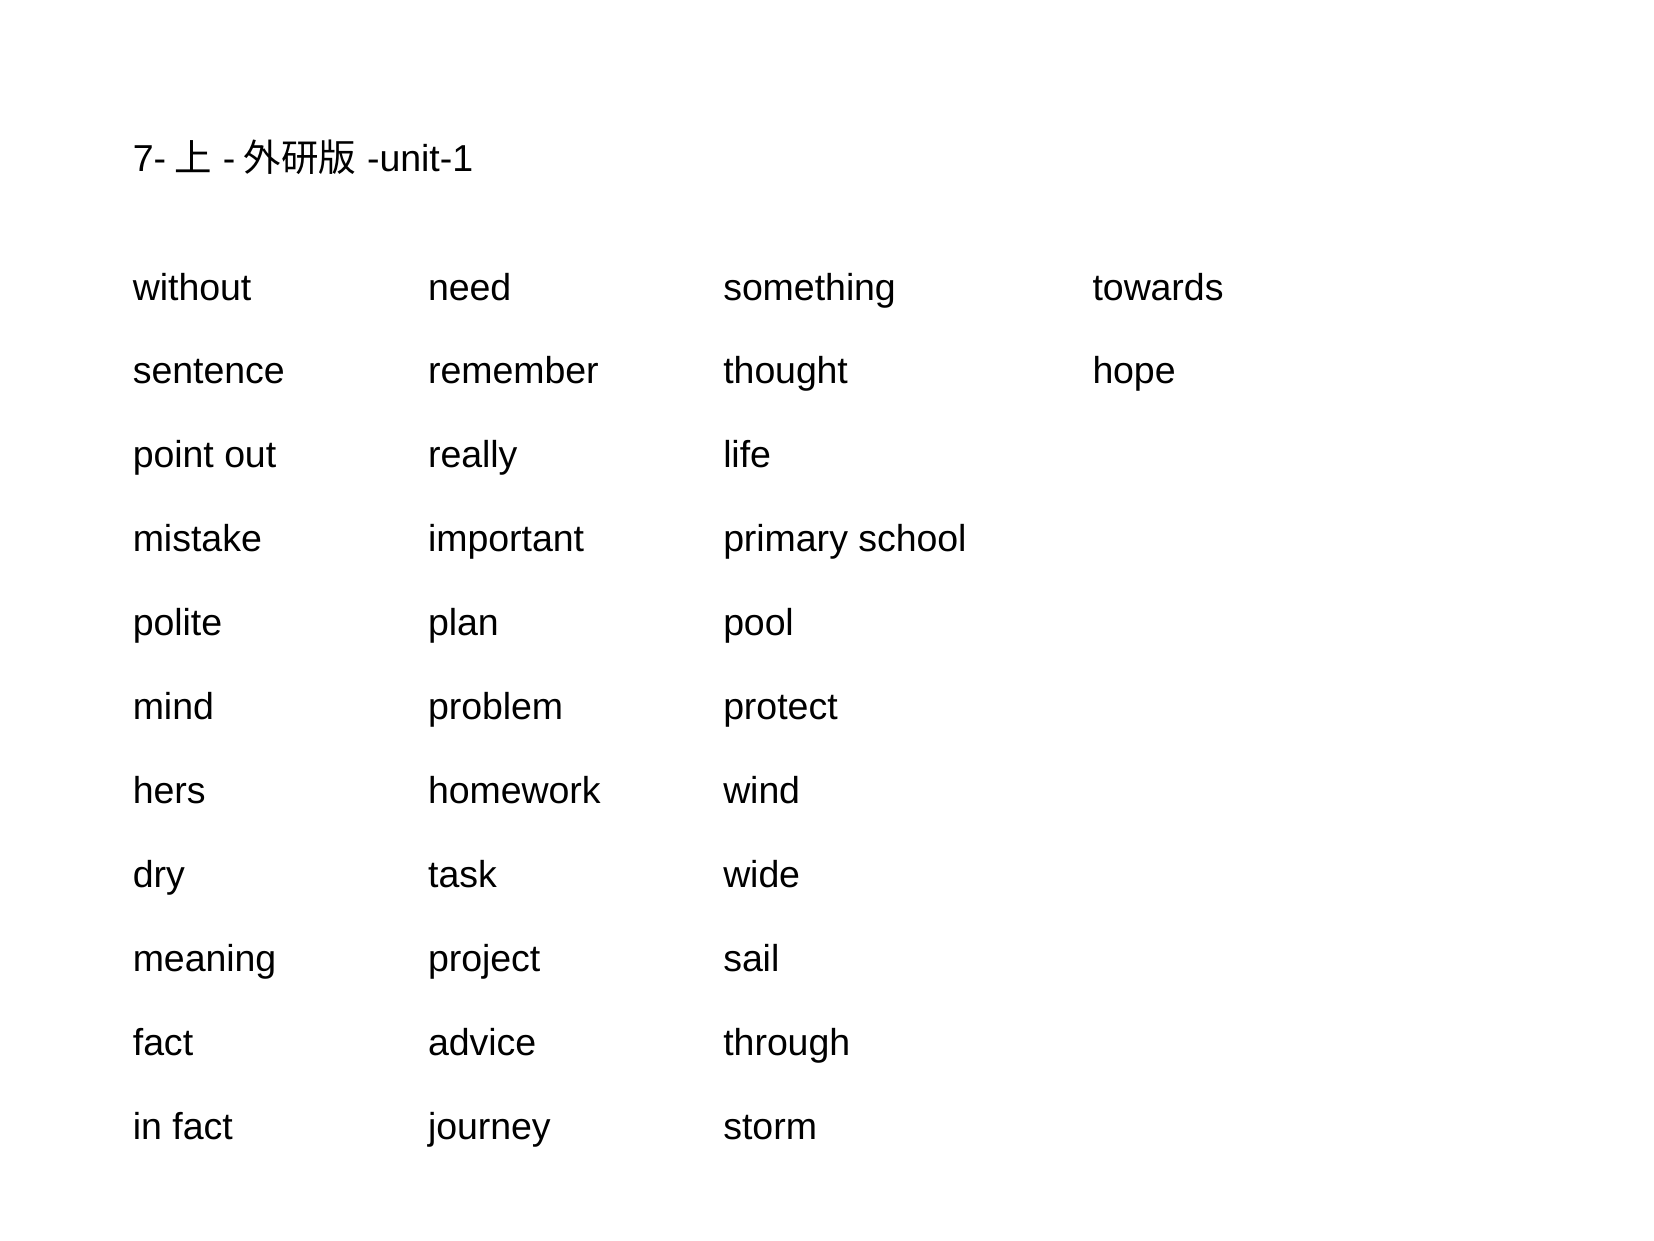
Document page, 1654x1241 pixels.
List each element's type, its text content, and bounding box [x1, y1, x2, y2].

text_box 7-上-外研版-unit-1 without need something towards sentence remember thought hope point out really life mistake important primary school polite plan pool mind problem protect hers homework wind dry task wide meaning project sail fact advice through in fact journey storm [118, 120, 1536, 1145]
